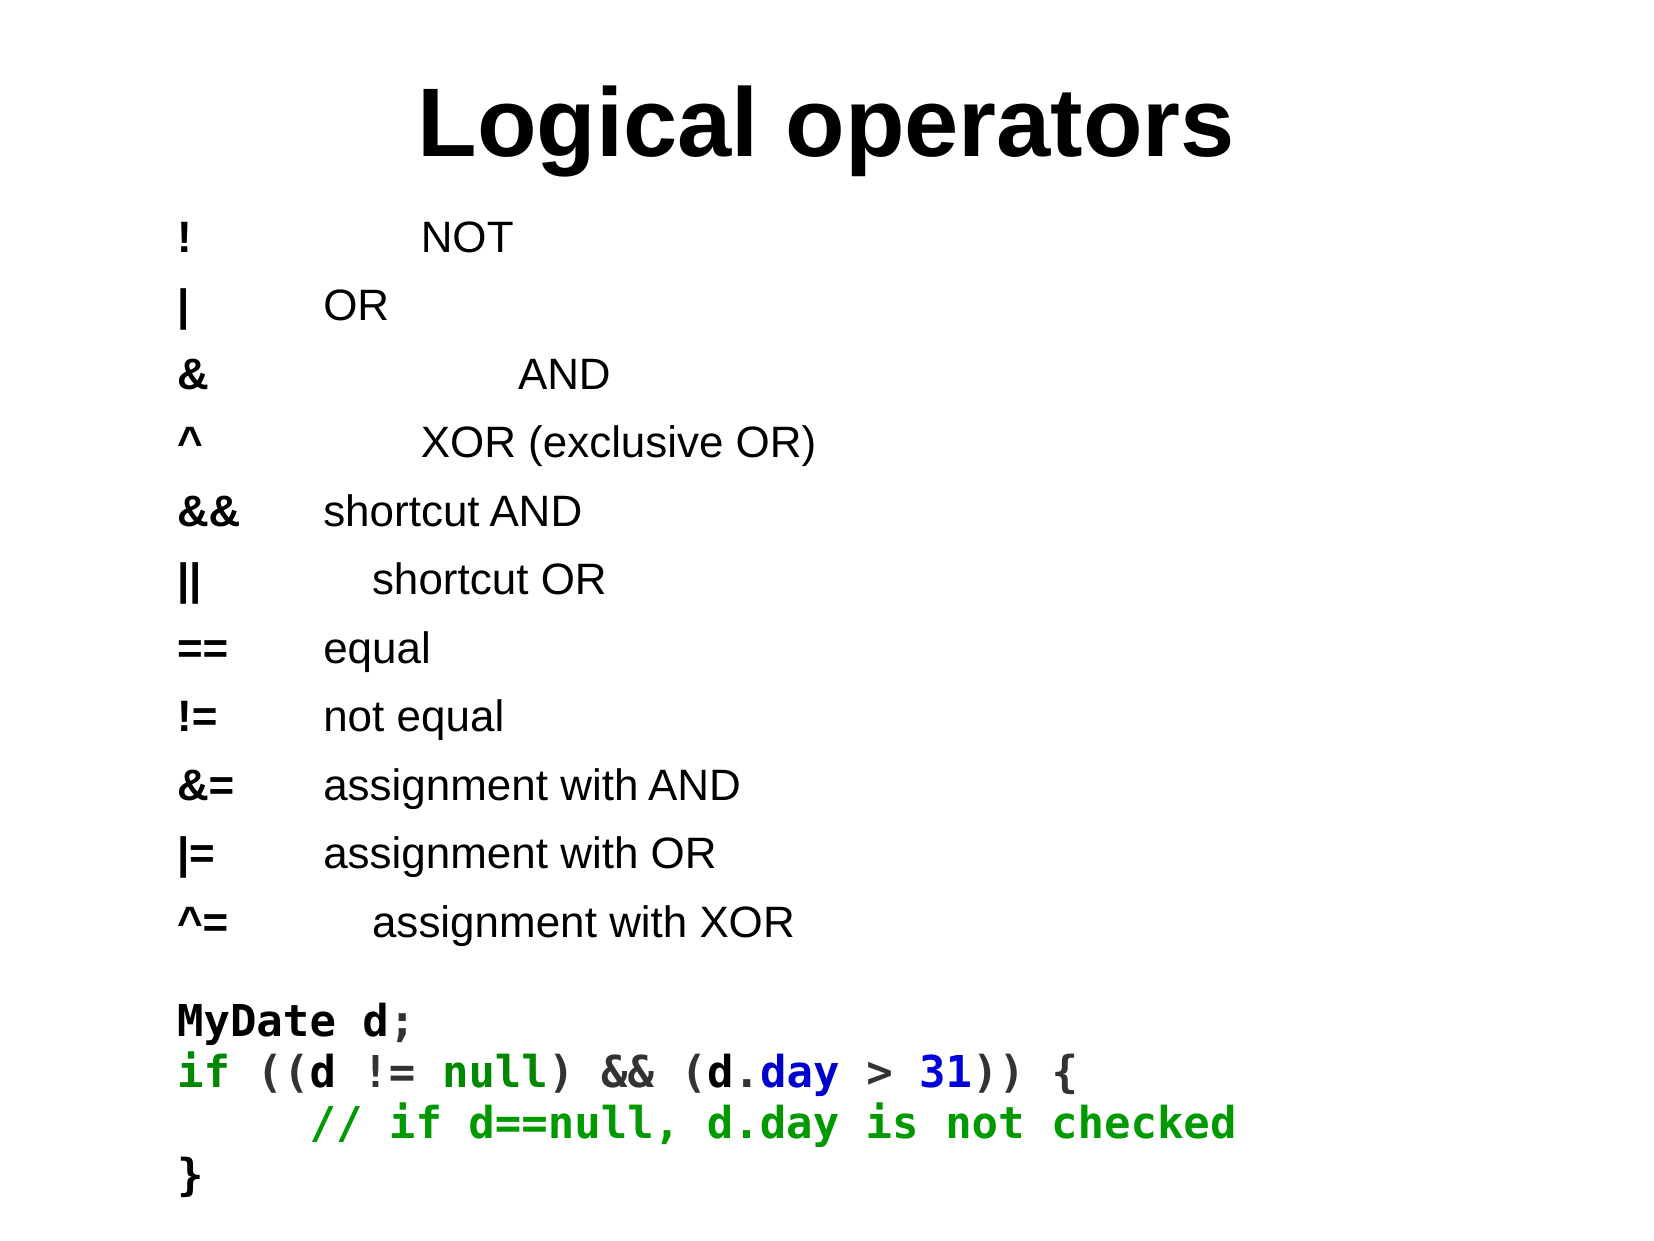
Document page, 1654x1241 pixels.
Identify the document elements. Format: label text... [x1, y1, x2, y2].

list ! NOT | OR & AND ^ XOR (exclusive OR) && shortcut AND || shortcut OR == equal != not equal &= assignment with AND |= assignment with OR ^= assignment with XOR MyDate d; if ((d != null) && (d.day > 31)) { // if d==null, d.day is not checked } [177, 212, 1619, 1217]
title Logical operators [82, 49, 1571, 196]
